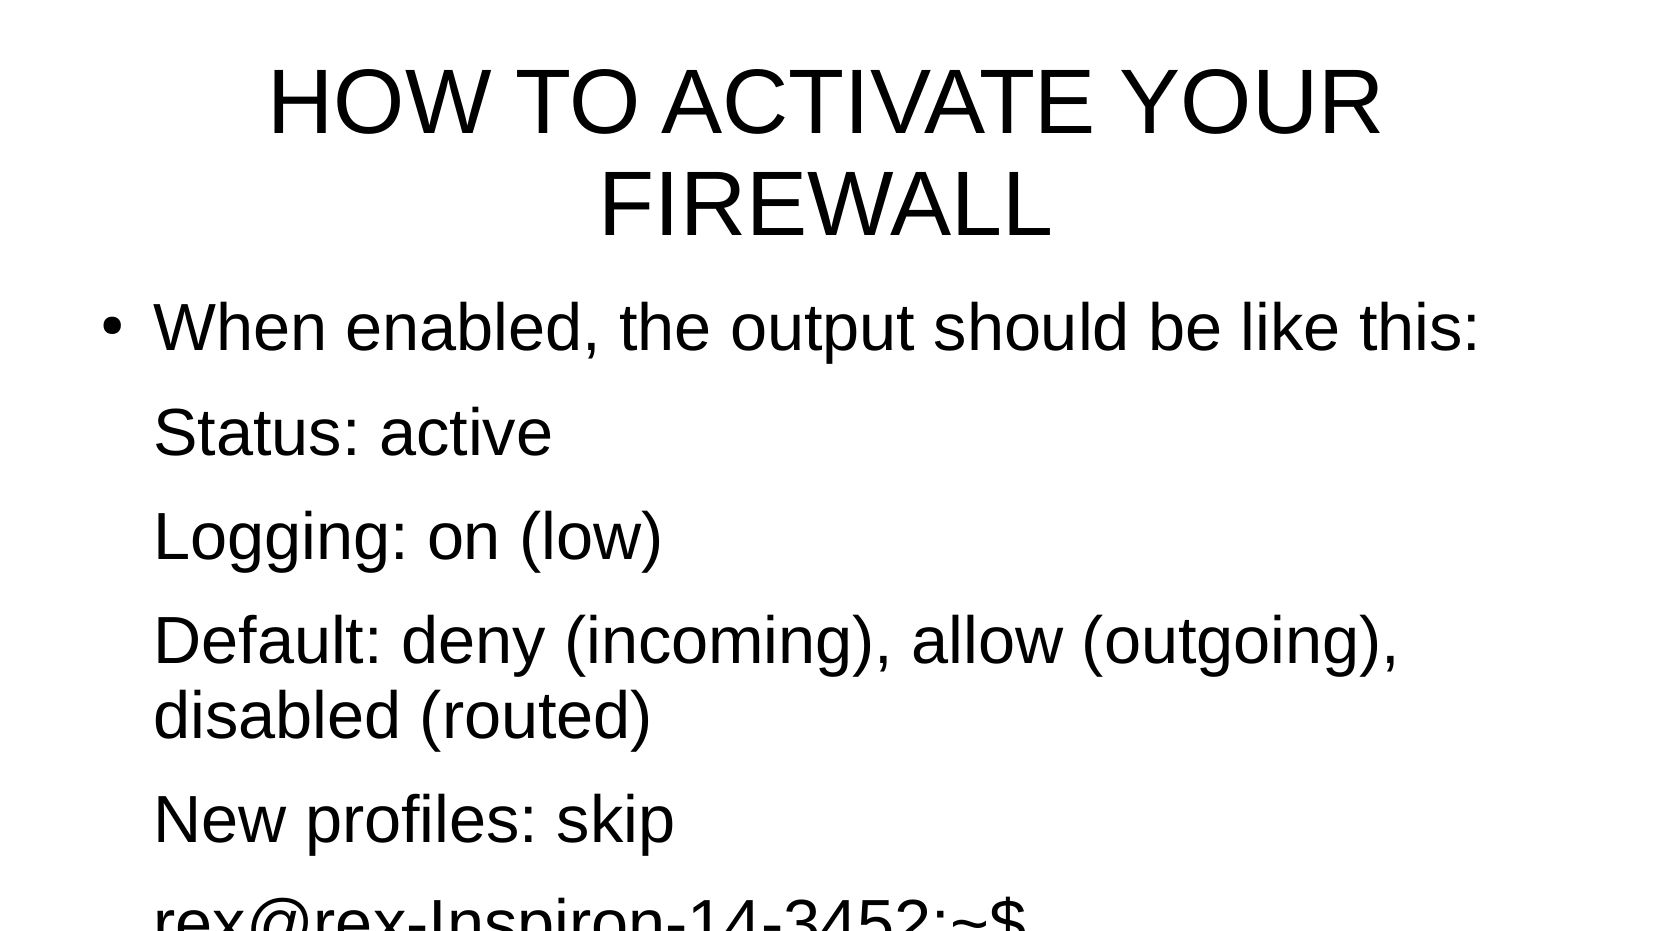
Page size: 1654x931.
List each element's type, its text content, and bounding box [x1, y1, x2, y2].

list When enabled, the output should be like this: Status: active Logging: on (low) Default: deny (incoming), allow (outgoing), disabled (routed) New profiles: skip rex@rex-Inspiron-14-3452:~$ [82, 290, 1571, 931]
title HOW TO ACTIVATE YOUR FIREWALL [82, 49, 1571, 257]
